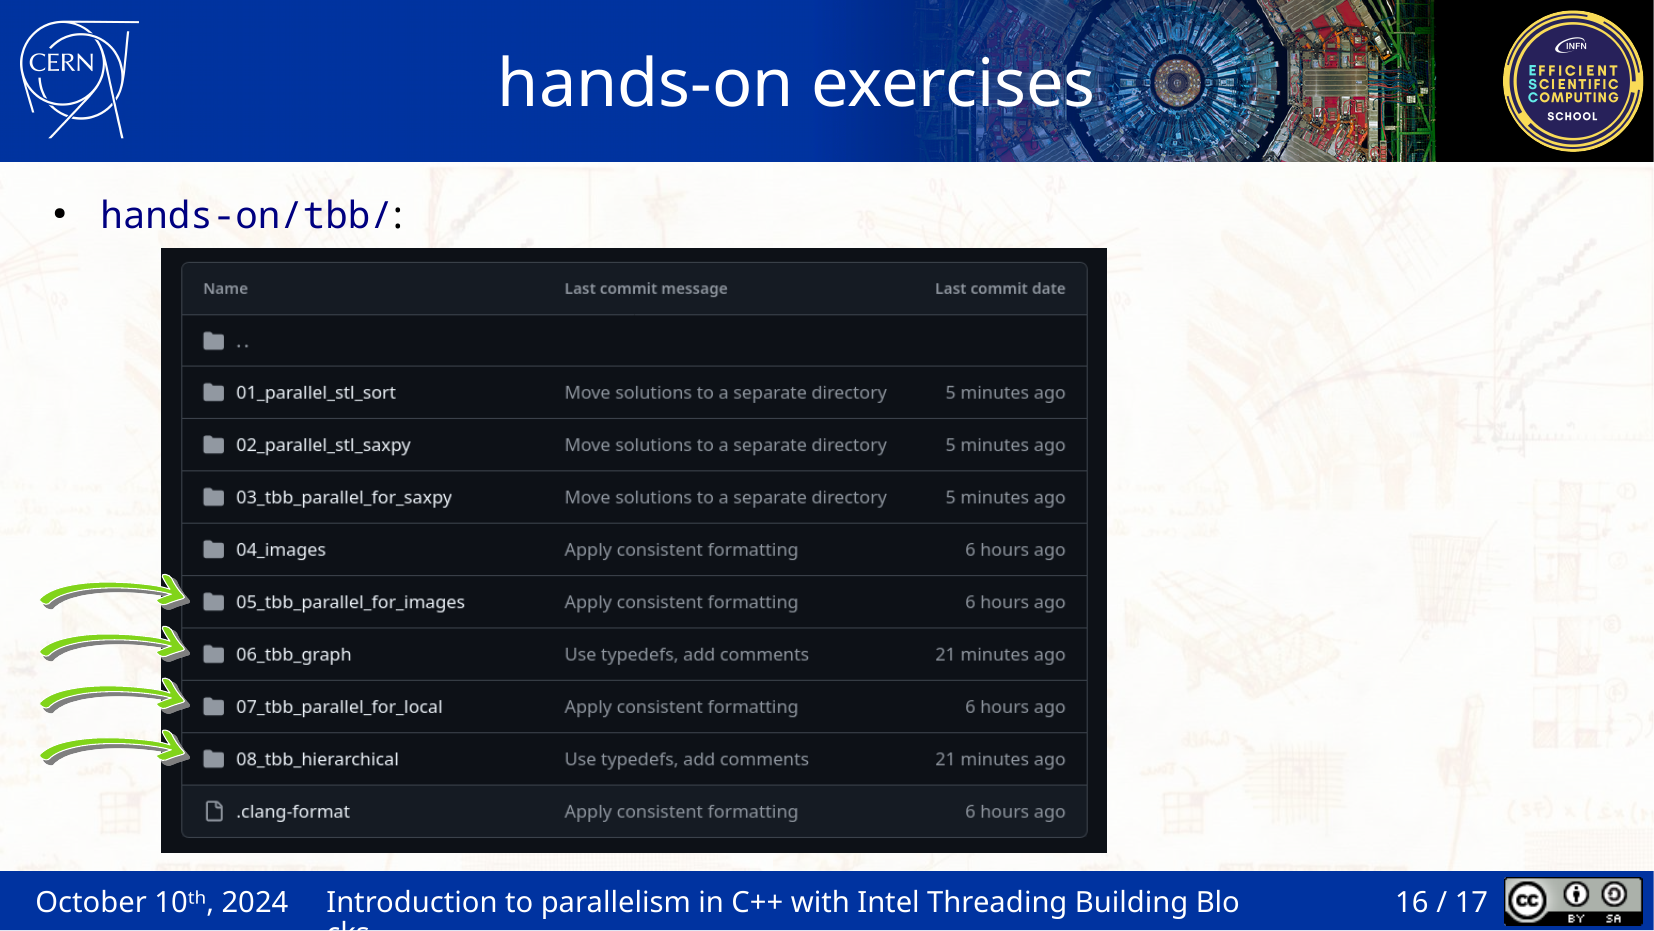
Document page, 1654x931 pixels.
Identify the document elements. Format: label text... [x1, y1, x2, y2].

text_box [39, 730, 185, 761]
text_box [39, 678, 185, 709]
picture [1504, 877, 1643, 926]
picture [1430, 0, 1654, 162]
list hands-on/tbb/: [35, 188, 1619, 851]
picture [161, 248, 1107, 853]
title hands-on exercises [165, 0, 1430, 162]
picture [0, 0, 165, 162]
text_box [39, 626, 185, 657]
text_box [39, 574, 185, 605]
